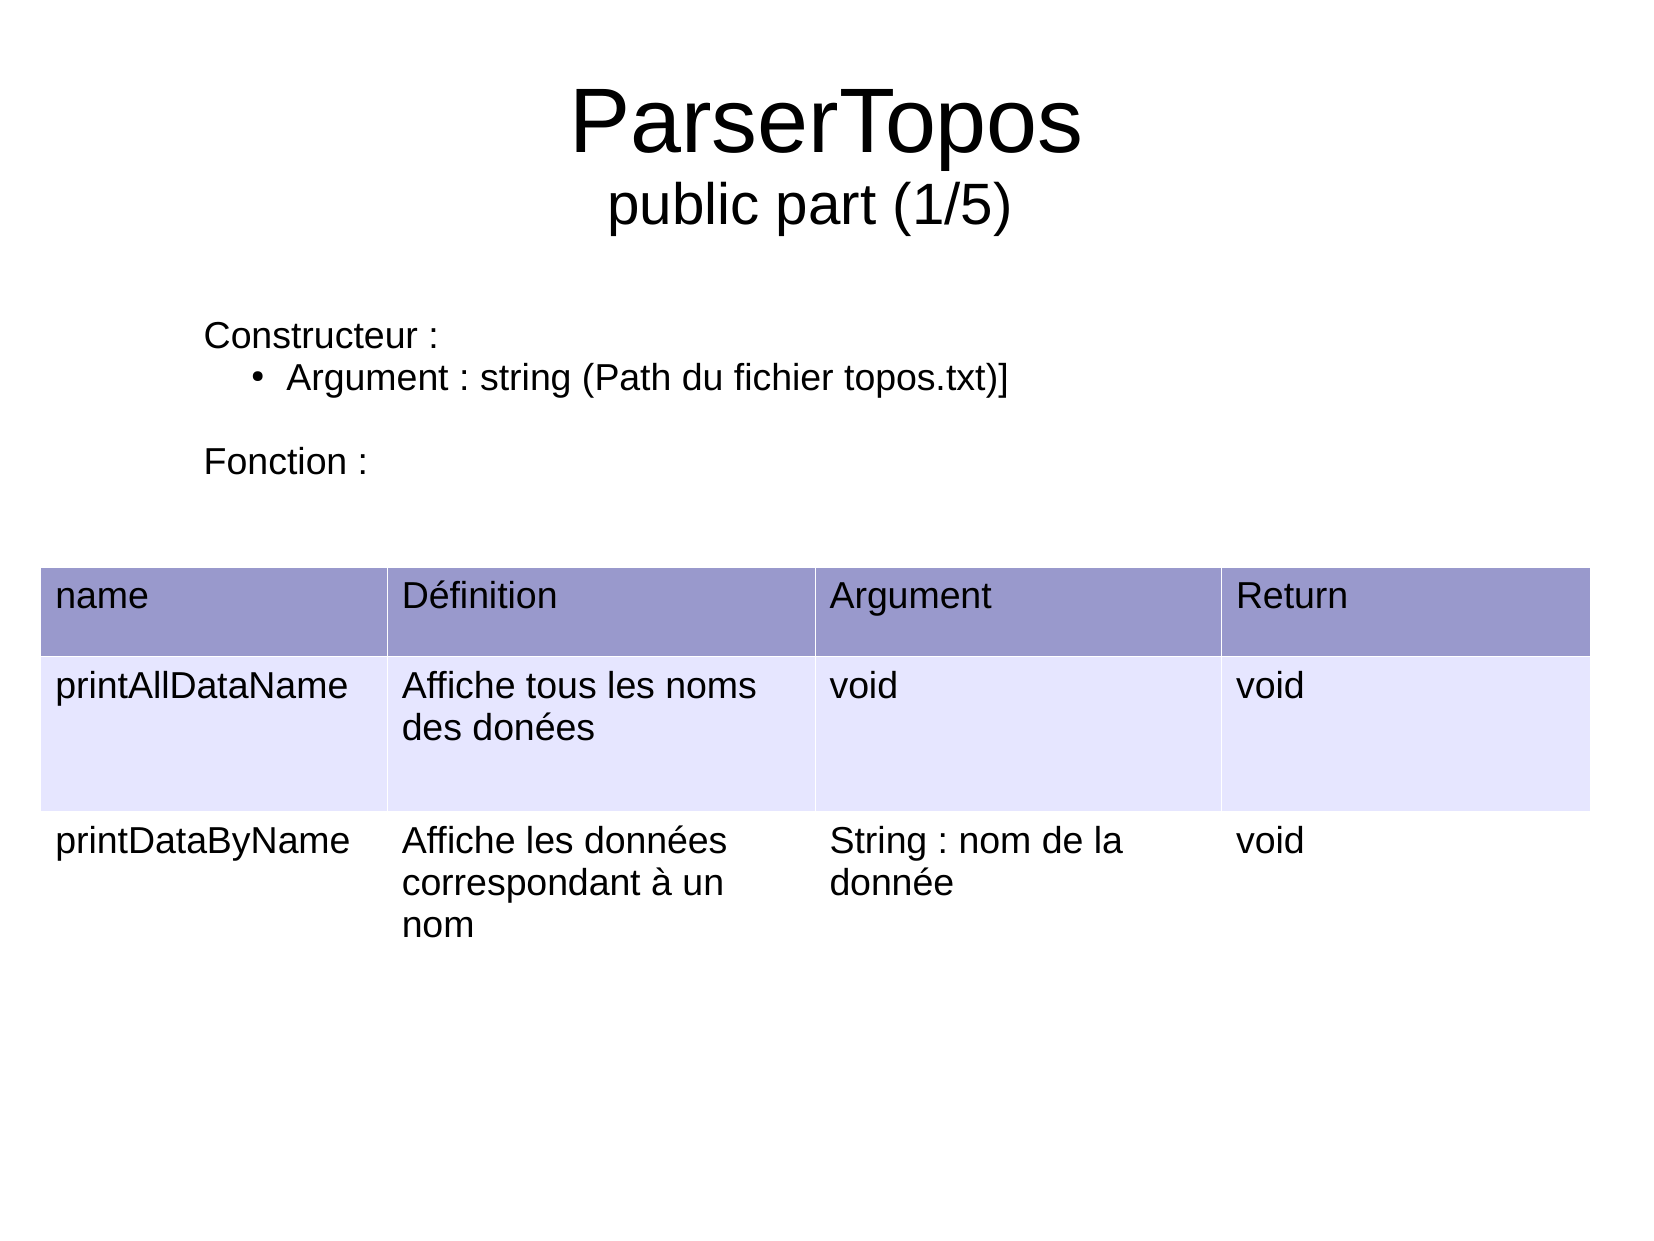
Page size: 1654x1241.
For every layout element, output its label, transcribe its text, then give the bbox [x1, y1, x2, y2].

table_cell Affiche les données correspondant à un nom [388, 812, 815, 967]
text_box Constructeur : Argument : string (Path du fichier topos.txt)] Fonction : [189, 307, 1025, 532]
table_header Argument [816, 568, 1221, 656]
table_cell void [816, 657, 1221, 811]
table_cell String : nom de la donnée [816, 812, 1221, 967]
table_cell printDataByName [41, 812, 387, 967]
table_header Return [1222, 568, 1590, 656]
table_header Définition [388, 568, 815, 656]
table_header name [41, 568, 387, 656]
table_cell printAllDataName [41, 657, 387, 811]
table_cell void [1222, 657, 1590, 811]
table_cell Affiche tous les noms des donées [388, 657, 815, 811]
title ParserTopos public part (1/5) [82, 49, 1571, 257]
table_cell void [1222, 812, 1590, 967]
